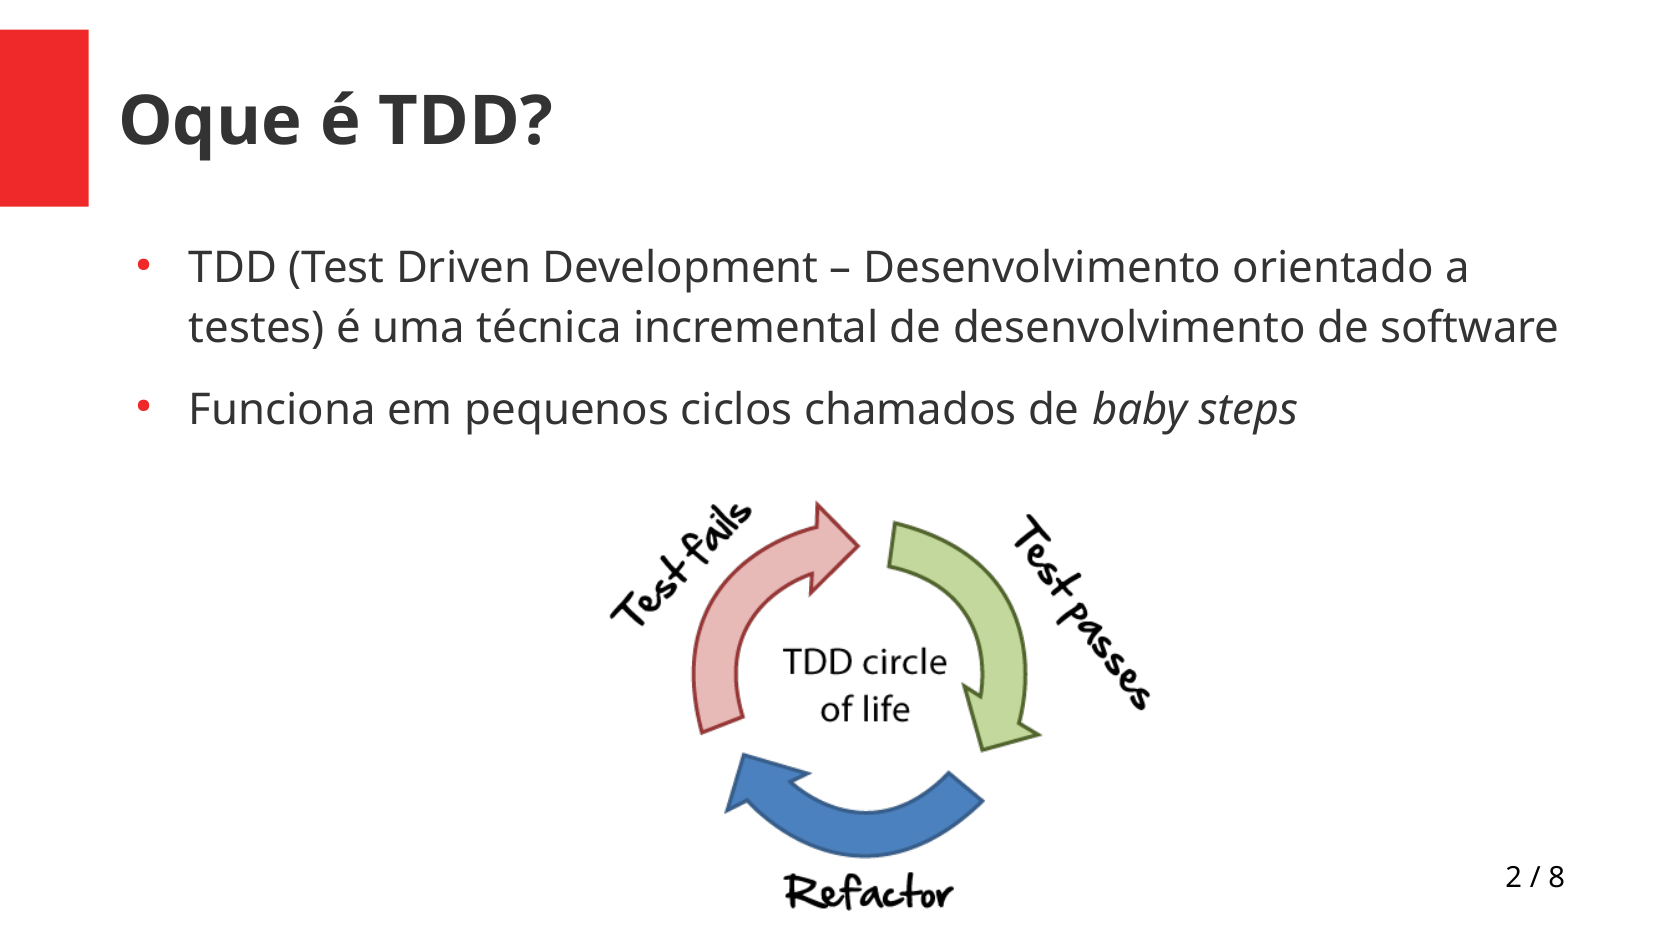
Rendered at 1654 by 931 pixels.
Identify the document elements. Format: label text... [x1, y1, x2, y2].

title Oque é TDD? [118, 29, 1595, 207]
picture [590, 467, 1182, 931]
list TDD (Test Driven Development – Desenvolvimento orientado a testes) é uma técnica incremental de desenvolvimento de software Funciona em pequenos ciclos chamados de baby steps [118, 236, 1595, 798]
